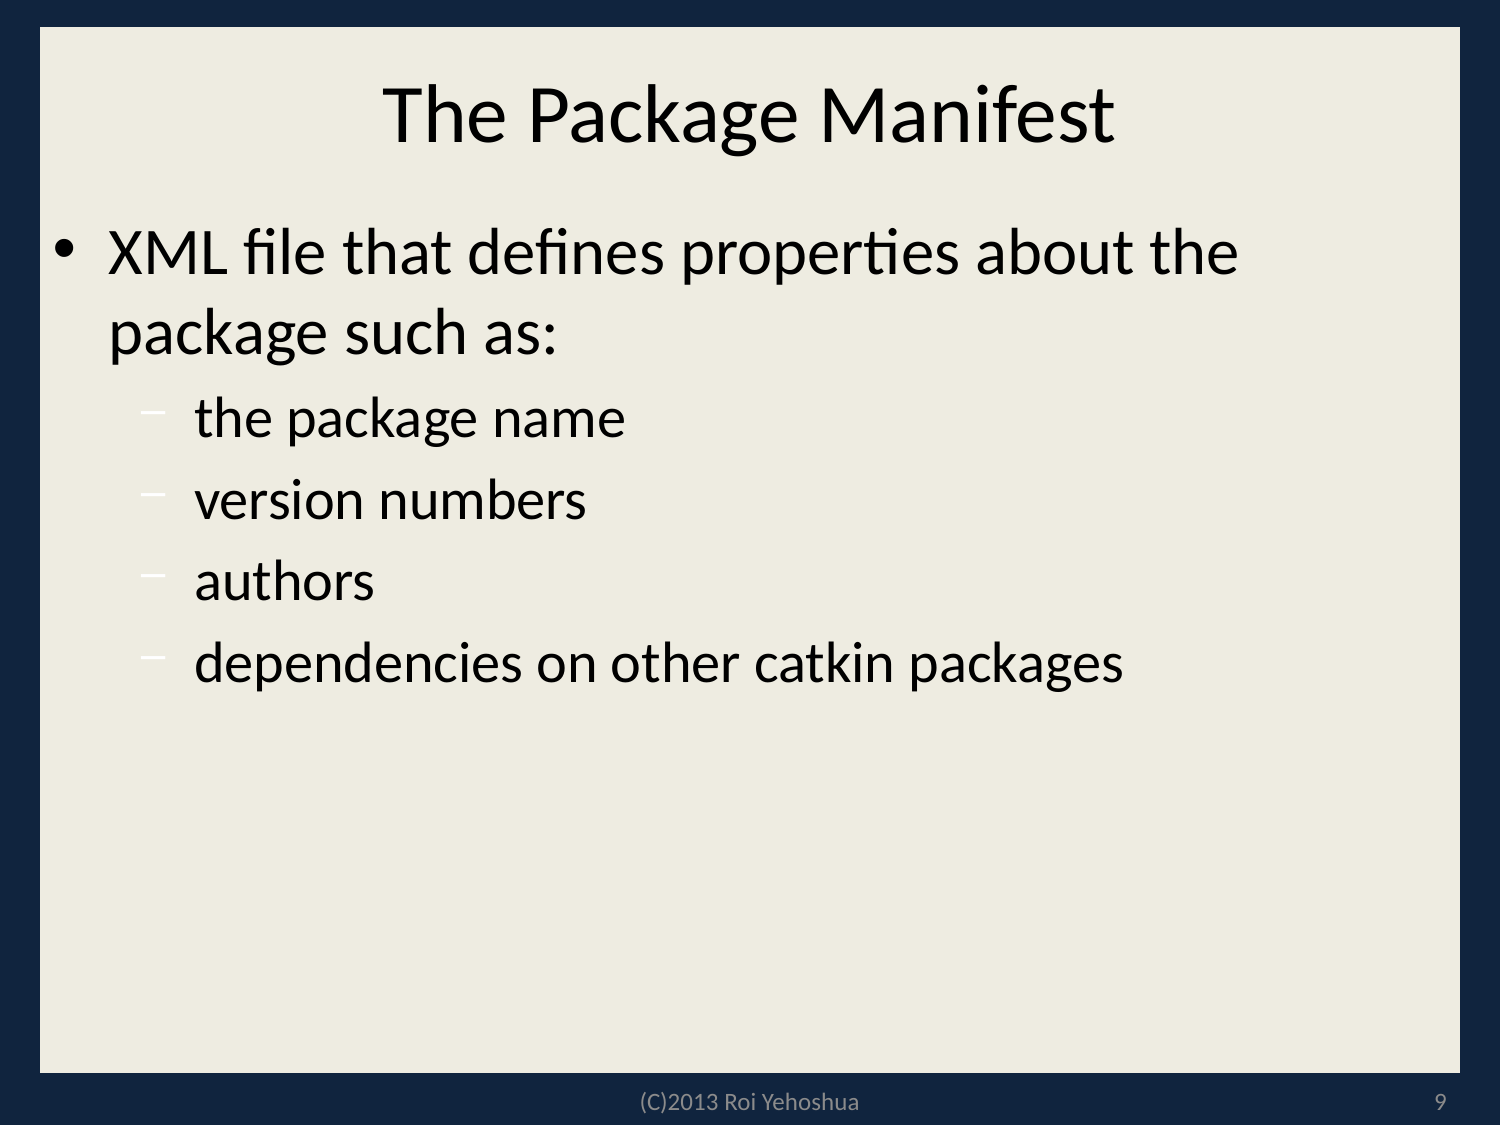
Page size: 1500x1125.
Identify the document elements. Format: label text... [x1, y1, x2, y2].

slide_number <number> [1111, 1080, 1462, 1125]
list XML file that defines properties about the package such as: the package name version numbers authors dependencies on other catkin packages [37, 200, 1463, 1080]
footer (C)2013 Roi Yehoshua [512, 1074, 988, 1125]
title The Package Manifest [37, 31, 1463, 188]
